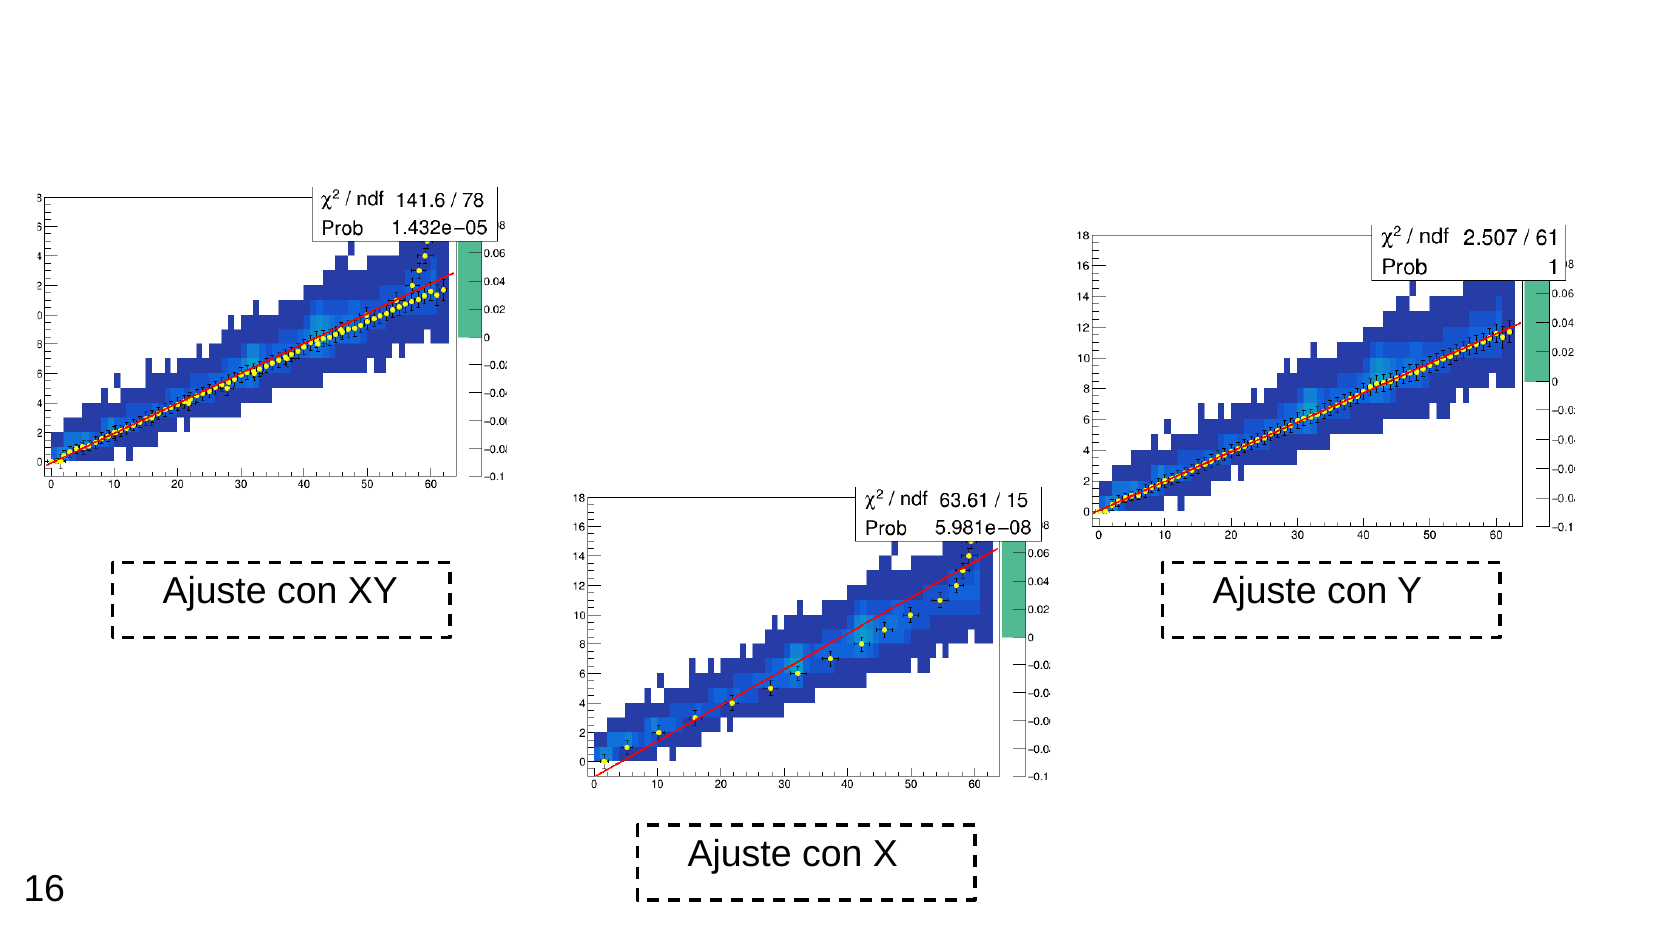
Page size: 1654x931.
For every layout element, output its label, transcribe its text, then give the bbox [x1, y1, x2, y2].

text_box Ajuste con Y [1162, 562, 1501, 638]
text_box <number> [8, 860, 638, 931]
text_box Ajuste con X [637, 825, 976, 901]
picture [1066, 225, 1576, 540]
text_box Ajuste con XY [112, 562, 451, 638]
picture [37, 187, 507, 489]
picture [562, 487, 1051, 789]
